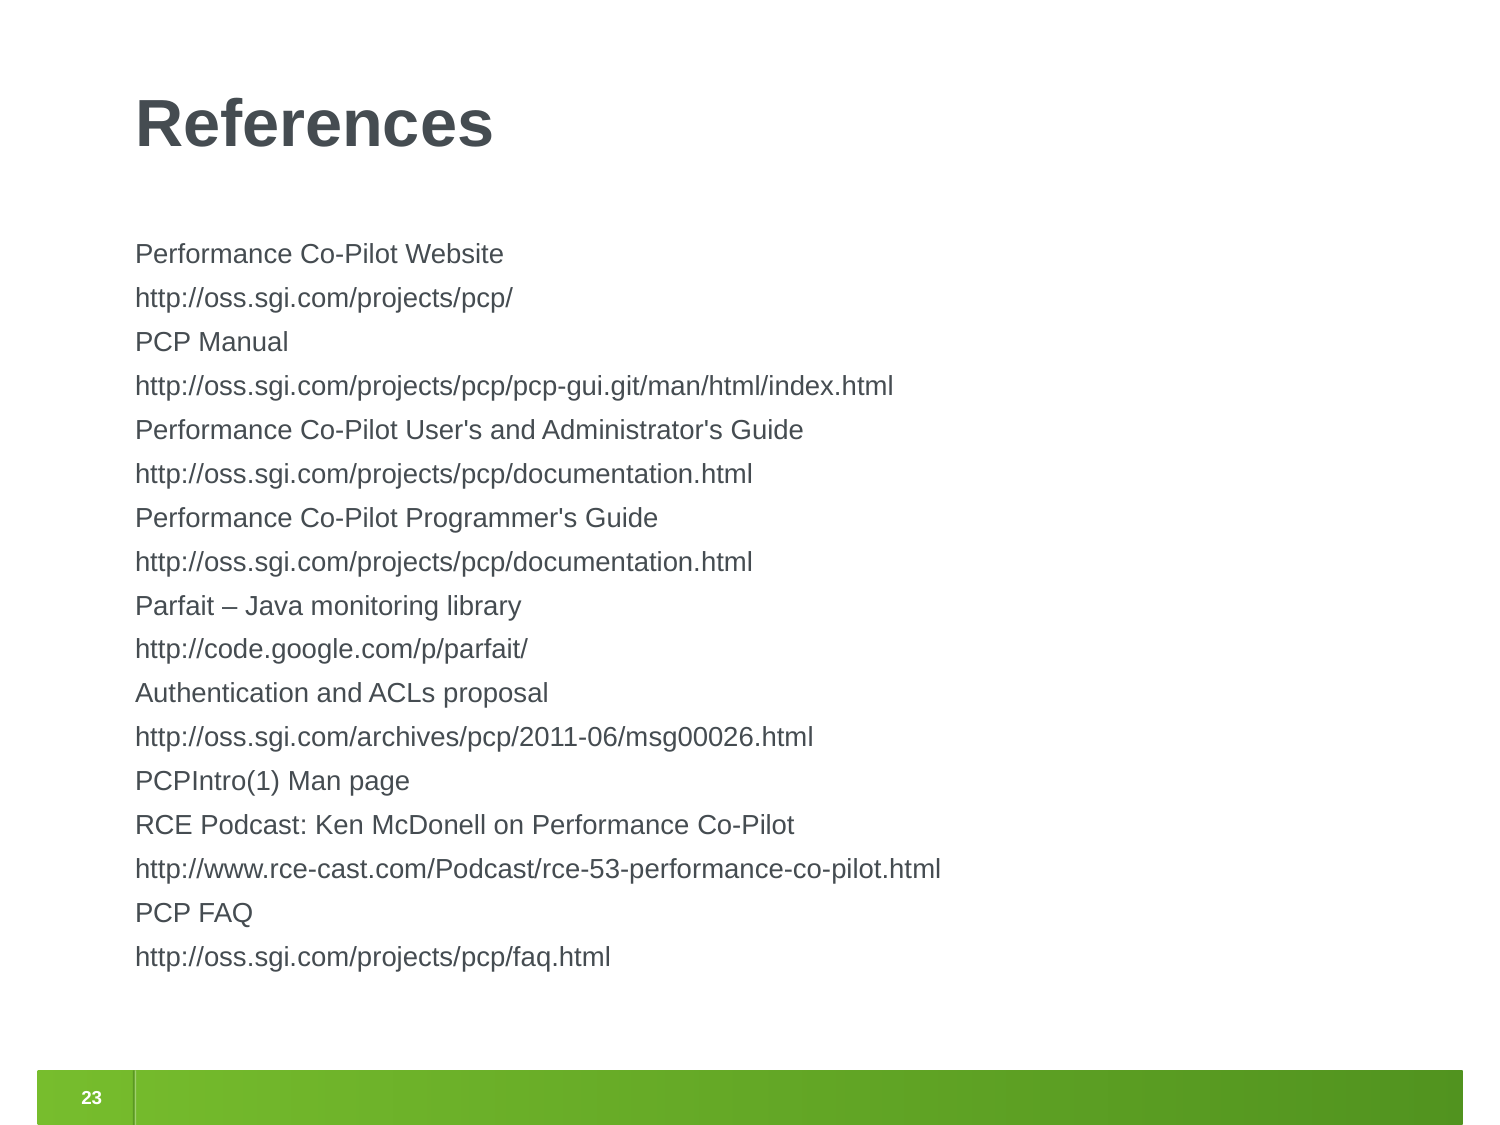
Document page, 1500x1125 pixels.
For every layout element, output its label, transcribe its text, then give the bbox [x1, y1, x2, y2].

title References [135, 41, 1372, 204]
list Performance Co-Pilot Website http://oss.sgi.com/projects/pcp/ PCP Manual http://oss.sgi.com/projects/pcp/pcp-gui.git/man/html/index.html Performance Co-Pilot User's and Administrator's Guide http://oss.sgi.com/projects/pcp/documentation.html Performance Co-Pilot Programmer's Guide http://oss.sgi.com/projects/pcp/documentation.html Parfait – Java monitoring library http://code.google.com/p/parfait/ Authentication and ACLs proposal http://oss.sgi.com/archives/pcp/2011-06/msg00026.html PCPIntro(1) Man page RCE Podcast: Ken McDonell on Performance Co-Pilot http://www.rce-cast.com/Podcast/rce-53-performance-co-pilot.html PCP FAQ http://oss.sgi.com/projects/pcp/faq.html [135, 238, 1372, 982]
